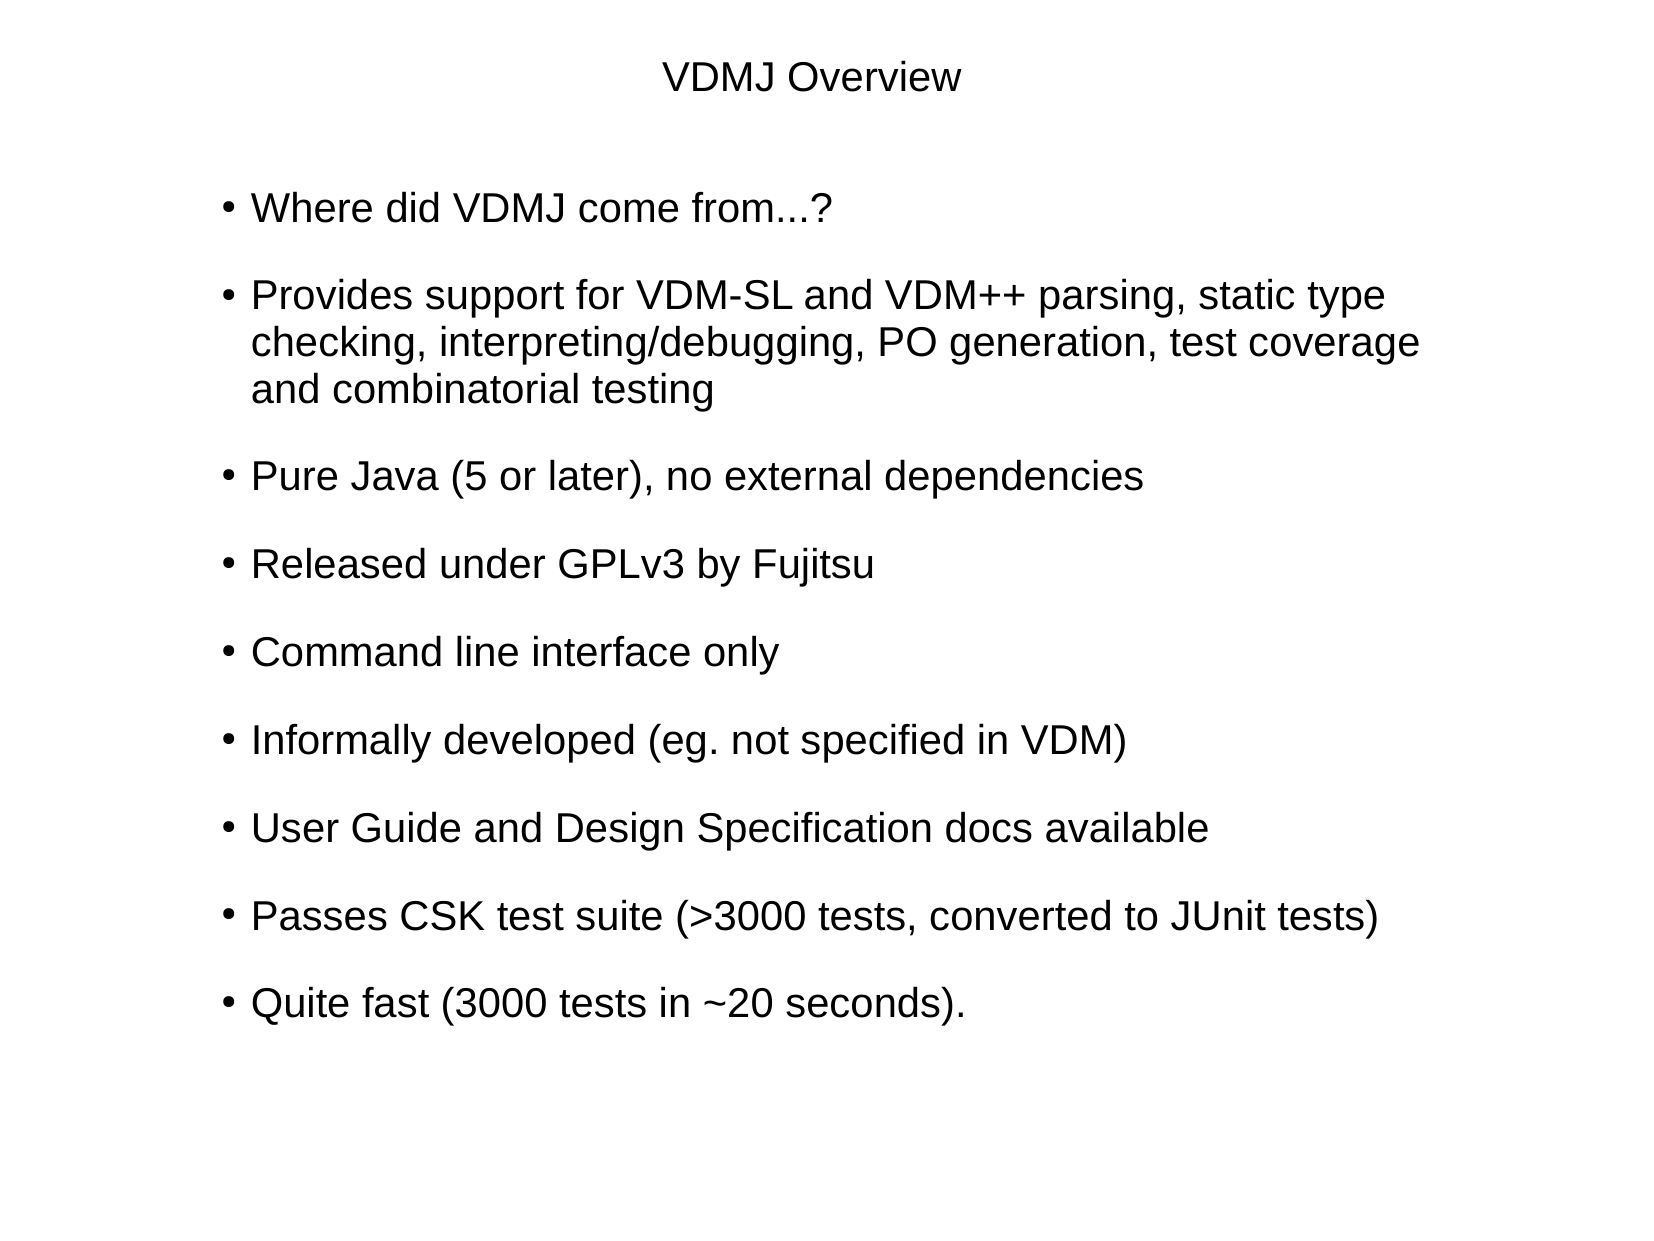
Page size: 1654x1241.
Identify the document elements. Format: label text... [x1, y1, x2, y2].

text_box Where did VDMJ come from...? Provides support for VDM-SL and VDM++ parsing, static type checking, interpreting/debugging, PO generation, test coverage and combinatorial testing Pure Java (5 or later), no external dependencies Released under GPLv3 by Fujitsu Command line interface only Informally developed (eg. not specified in VDM) User Guide and Design Specification docs available Passes CSK test suite (>3000 tests, converted to JUnit tests) Quite fast (3000 tests in ~20 seconds). [206, 177, 1506, 1034]
text_box VDMJ Overview [531, 29, 1093, 125]
